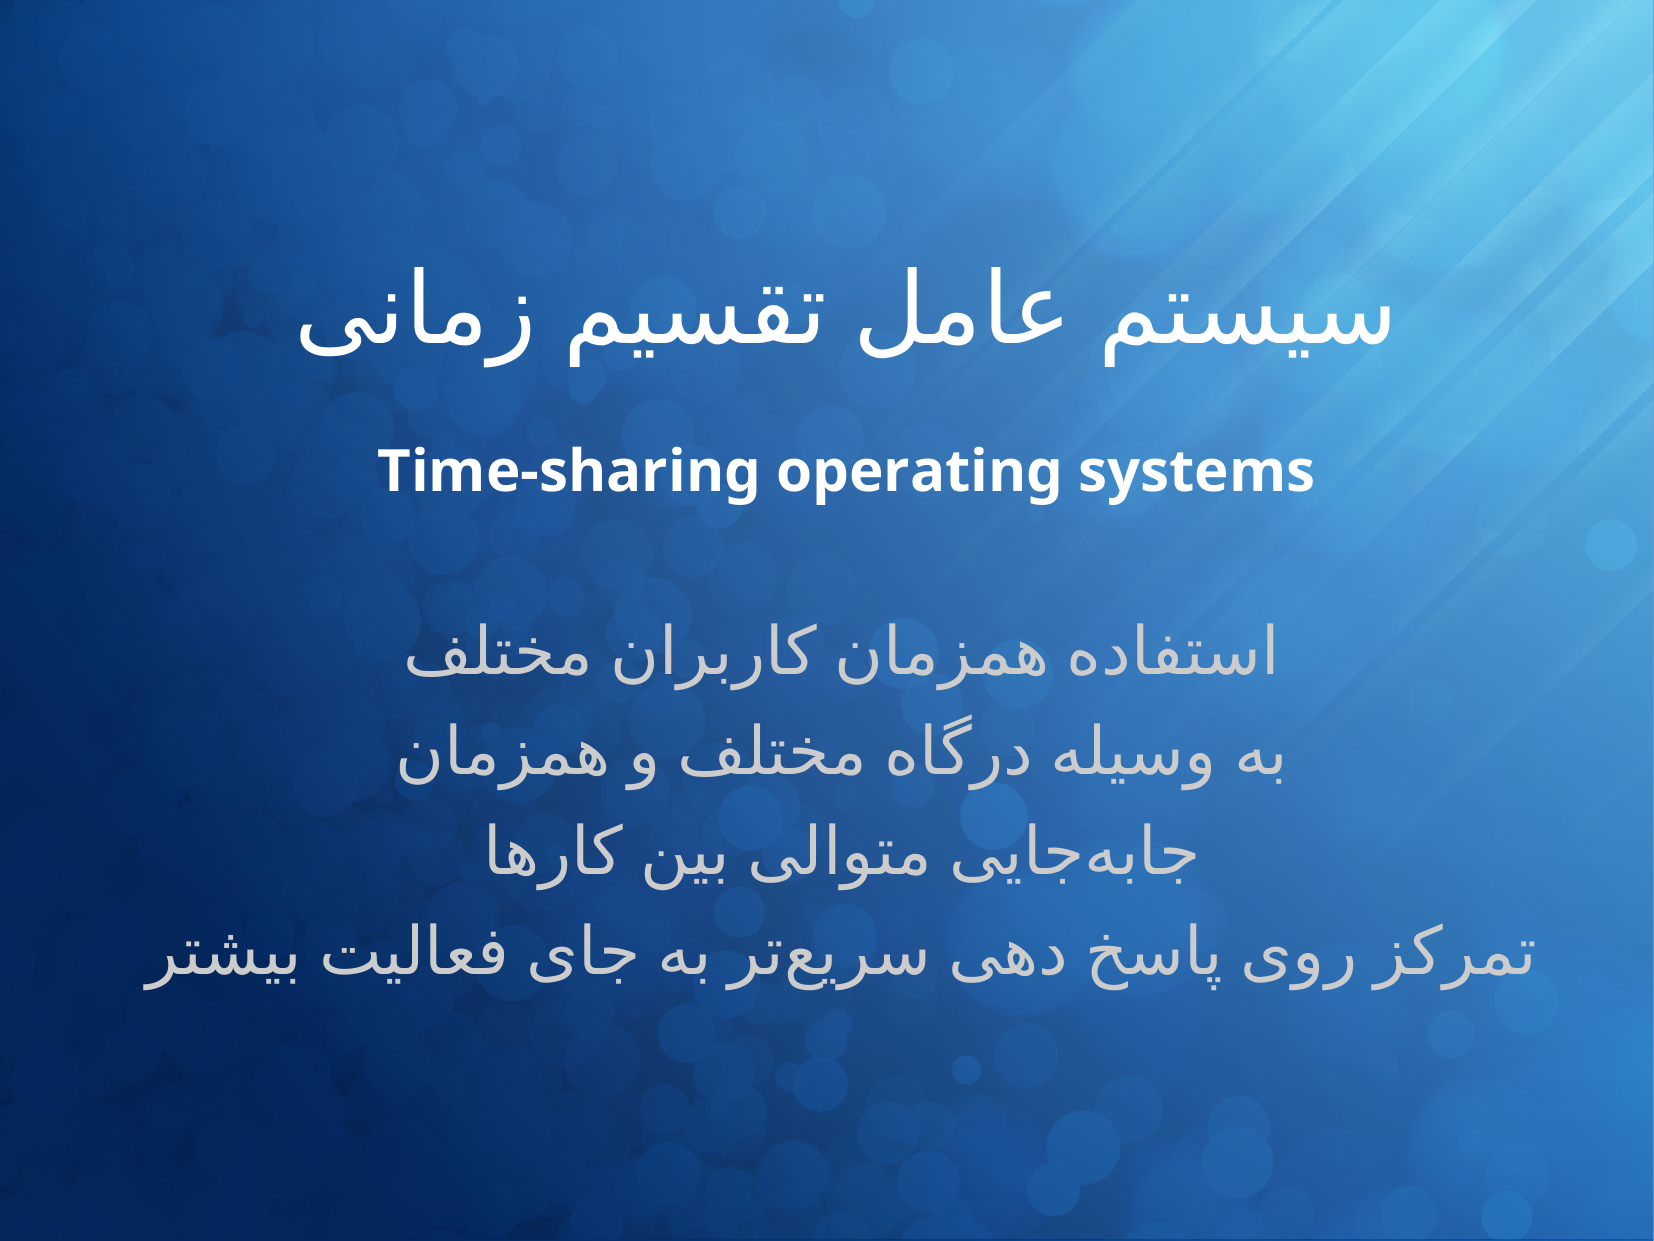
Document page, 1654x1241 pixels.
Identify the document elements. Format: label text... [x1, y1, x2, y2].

picture [0, 0, 1654, 1241]
title سیستم عامل تقسیم زمانی [118, 187, 1576, 412]
title Time-sharing operating systems [118, 412, 1576, 526]
subtitle استفاده همزمان کاربران مختلف به وسیله درگاه مختلف و همزمان جابه‌جایی متوالی بین کارها تمرکز روی پاسخ دهی سریع‌تر به جای فعالیت بیشتر [113, 515, 1571, 1088]
